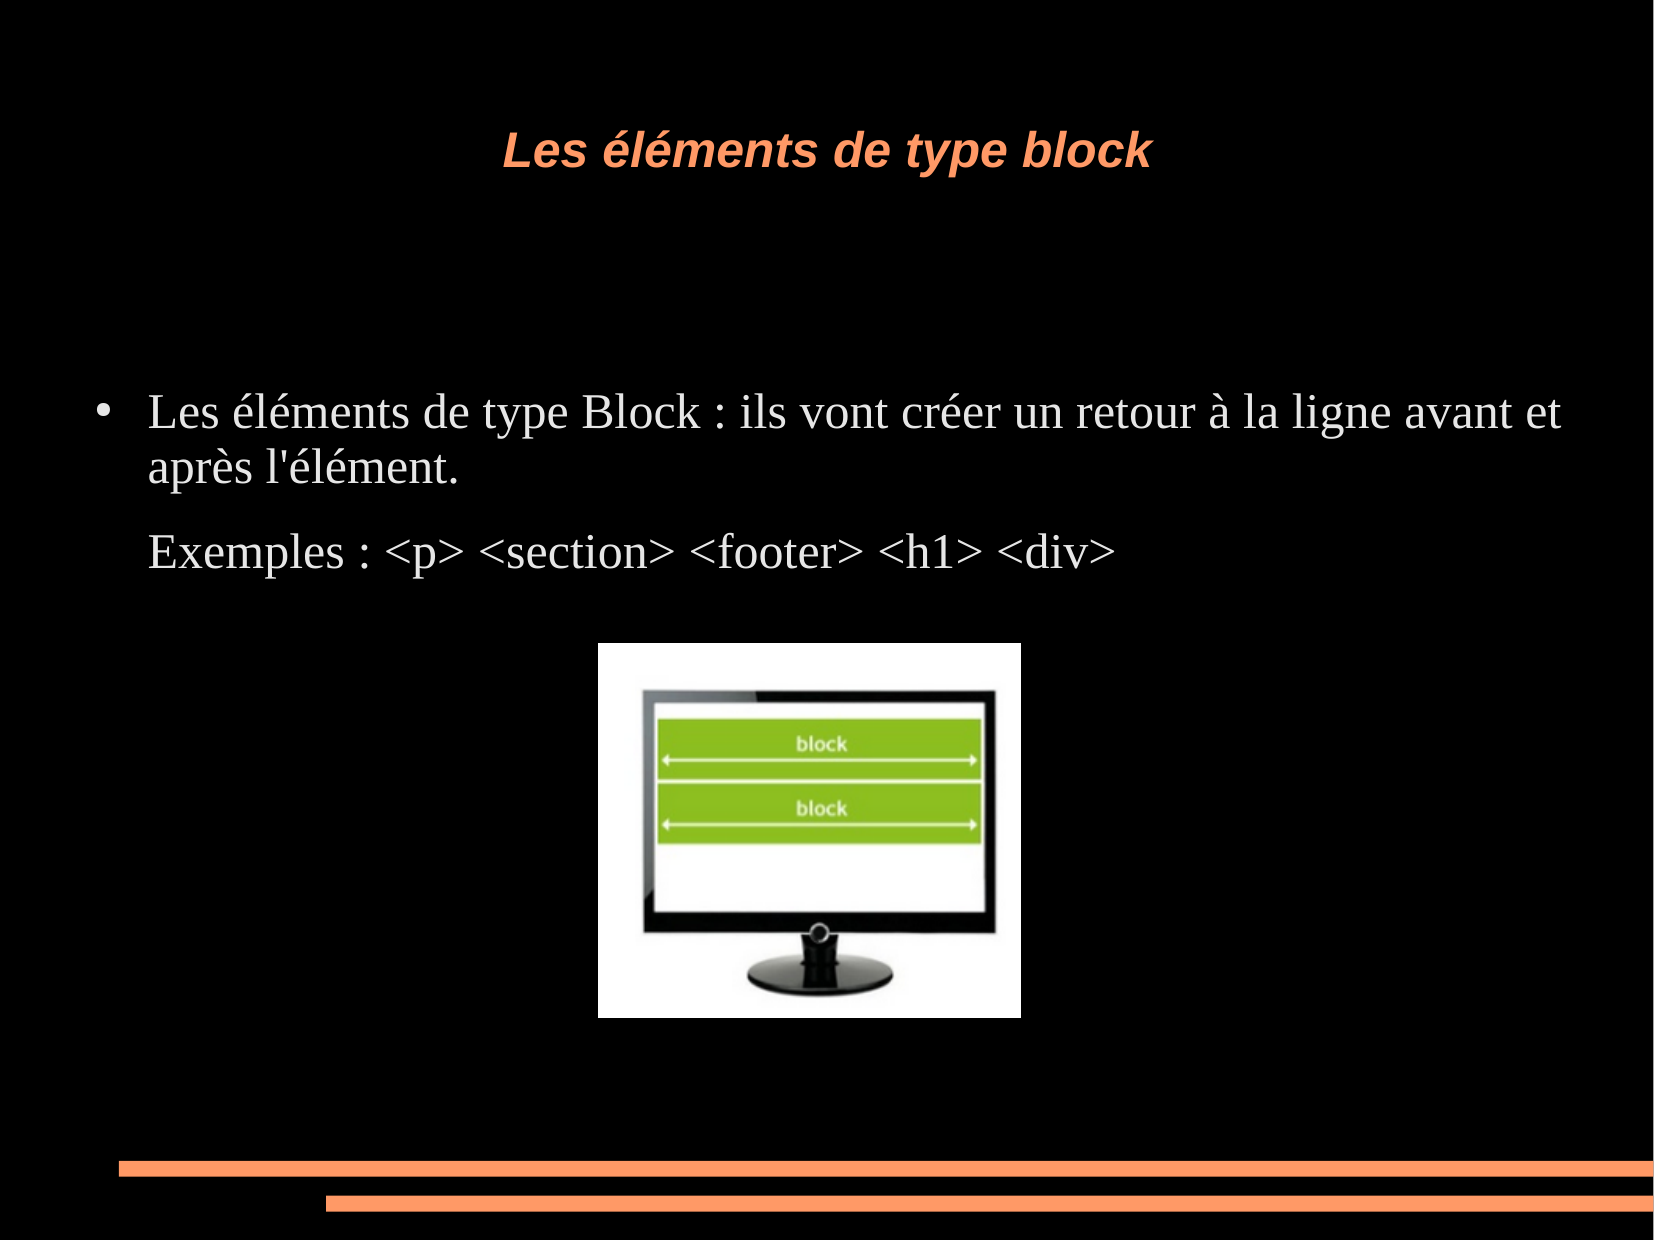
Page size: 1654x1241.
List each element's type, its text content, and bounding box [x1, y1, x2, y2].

list Les éléments de type Block : ils vont créer un retour à la ligne avant et après l'élément. Exemples : <p> <section> <footer> <h1> <div> [76, 383, 1565, 1203]
picture [598, 643, 1021, 1018]
title Les éléments de type block [121, 46, 1534, 254]
